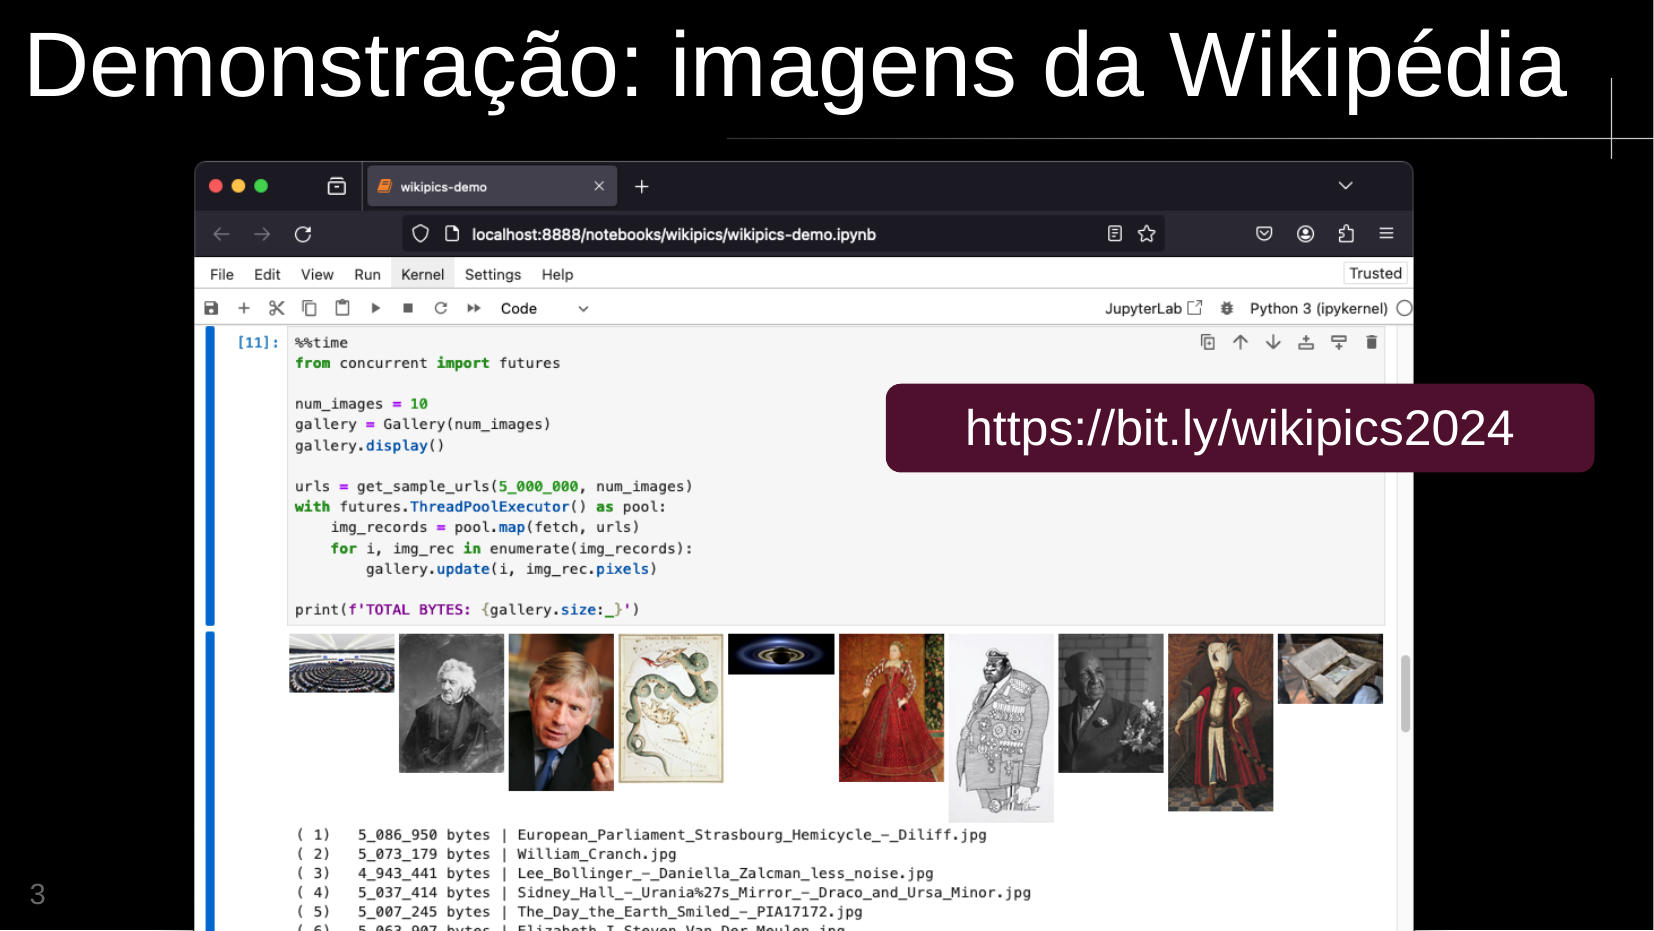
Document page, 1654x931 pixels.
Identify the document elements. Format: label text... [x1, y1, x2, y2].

text_box https://bit.ly/wikipics2024 [885, 383, 1595, 473]
title Demonstração: imagens da Wikipédia [23, 11, 1589, 119]
picture [131, 118, 1477, 931]
